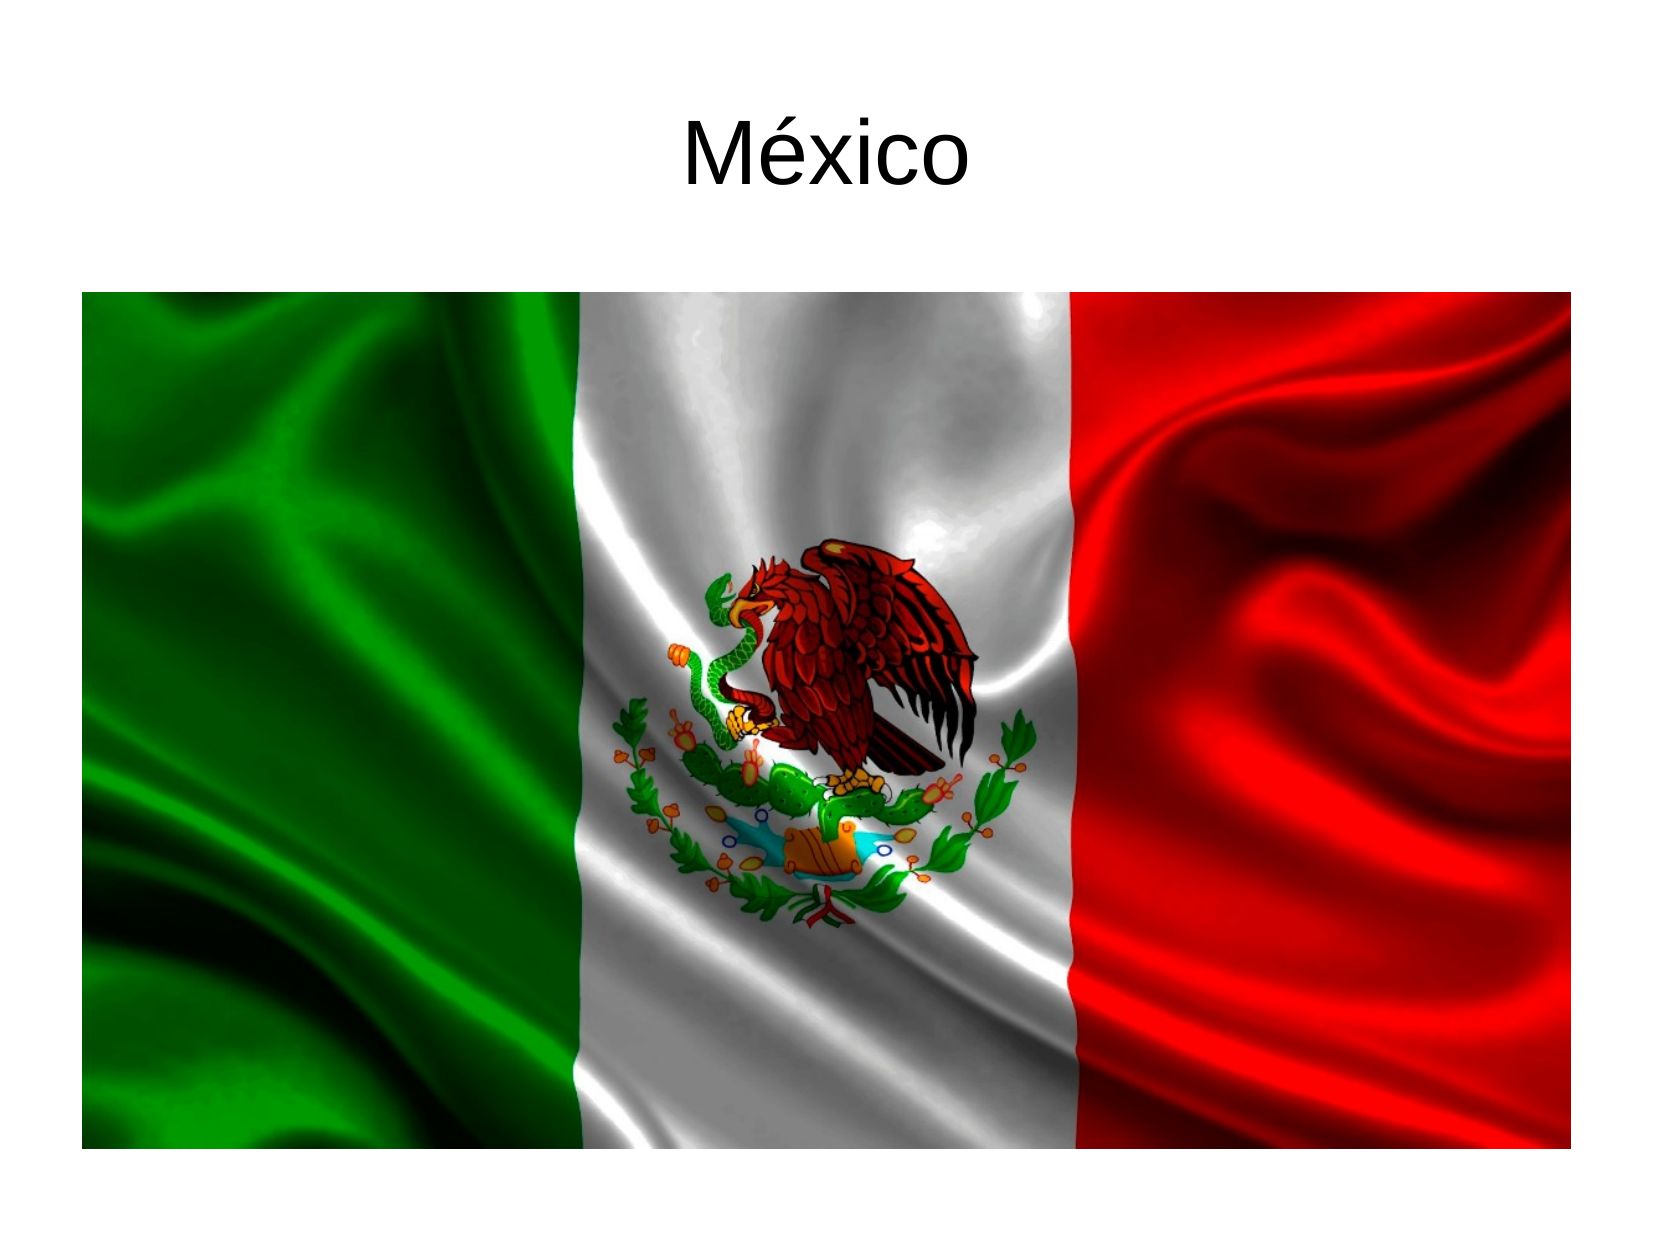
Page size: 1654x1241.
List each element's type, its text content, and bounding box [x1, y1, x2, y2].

picture [82, 292, 1571, 1149]
title México [82, 49, 1571, 257]
